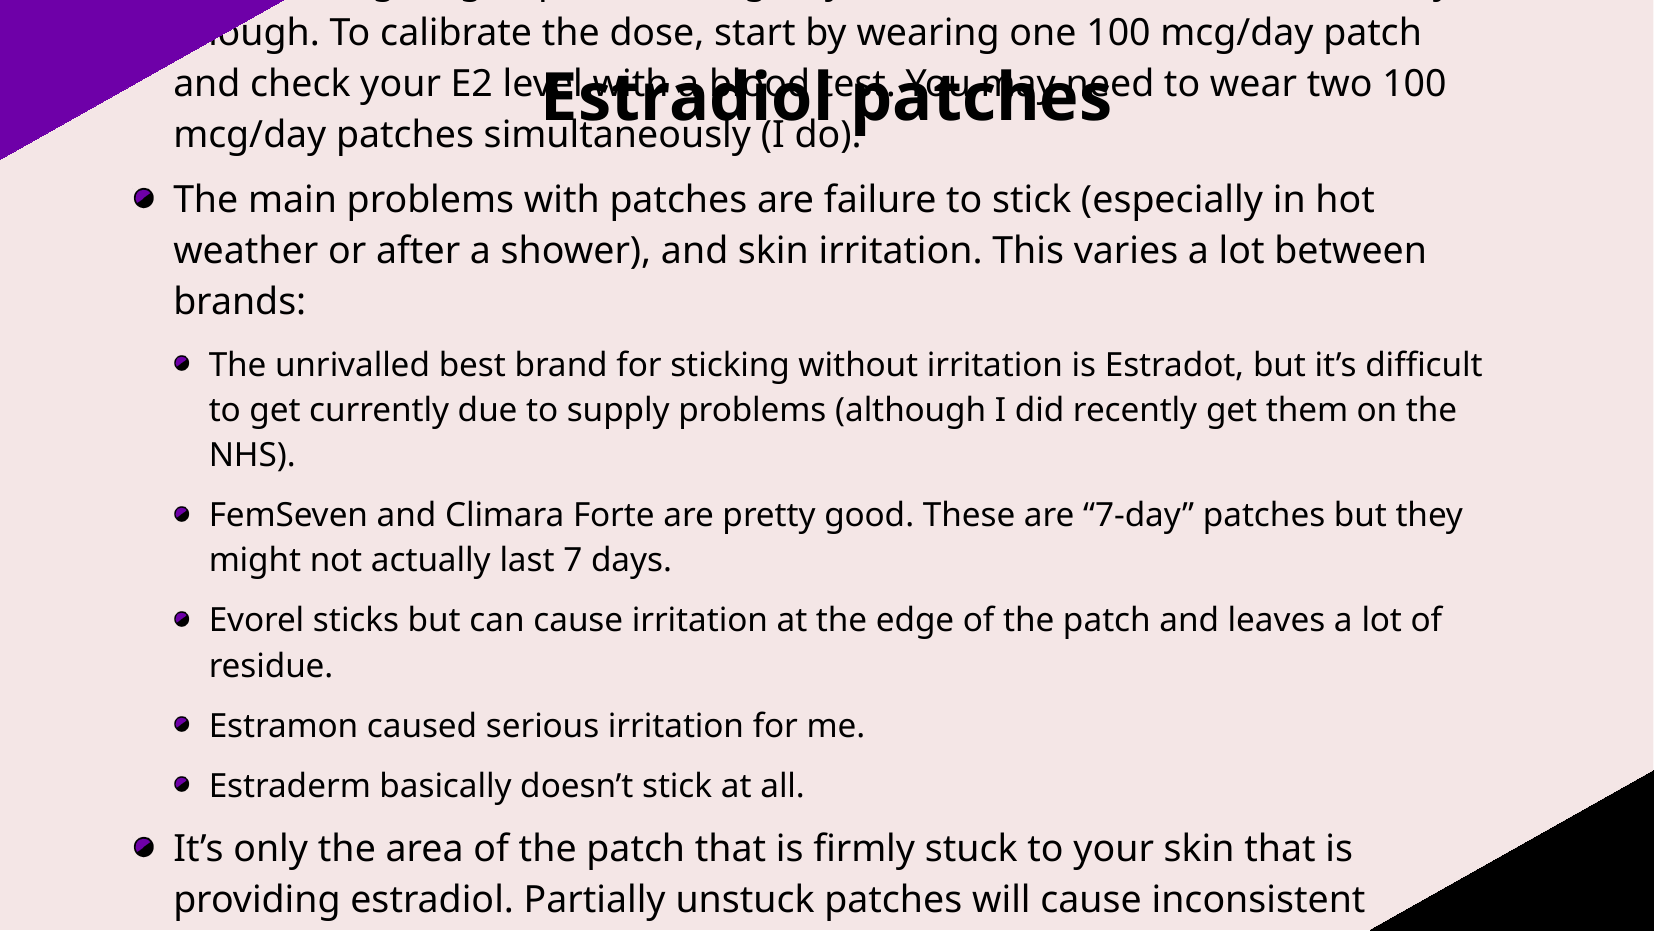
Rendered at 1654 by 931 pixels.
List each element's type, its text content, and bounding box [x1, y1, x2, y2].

subtitle Patch strengths go up to 100 mcg/day, but note that this isn’t necessarily enough. To calibrate the dose, start by wearing one 100 mcg/day patch and check your E2 level with a blood test. You may need to wear two 100 mcg/day patches simultaneously (I do). The main problems with patches are failure to stick (especially in hot weather or after a shower), and skin irritation. This varies a lot between brands: The unrivalled best brand for sticking without irritation is Estradot, but it’s difficult to get currently due to supply problems (although I did recently get them on the NHS). FemSeven and Climara Forte are pretty good. These are “7-day” patches but they might not actually last 7 days. Evorel sticks but can cause irritation at the edge of the patch and leaves a lot of residue. Estramon caused serious irritation for me. Estraderm basically doesn’t stick at all. It’s only the area of the patch that is firmly stuck to your skin that is providing estradiol. Partially unstuck patches will cause inconsistent dosing (and consequent migraines in some people). If you’re forced to use a brand that doesn’t stick, you can use a transparent film bandage over it. These are sometimes sold as tattoo aftercare bandages. [132, 141, 1487, 890]
title Estradiol patches [82, 35, 1571, 154]
text_box [1370, 770, 1654, 931]
text_box [0, 0, 284, 160]
